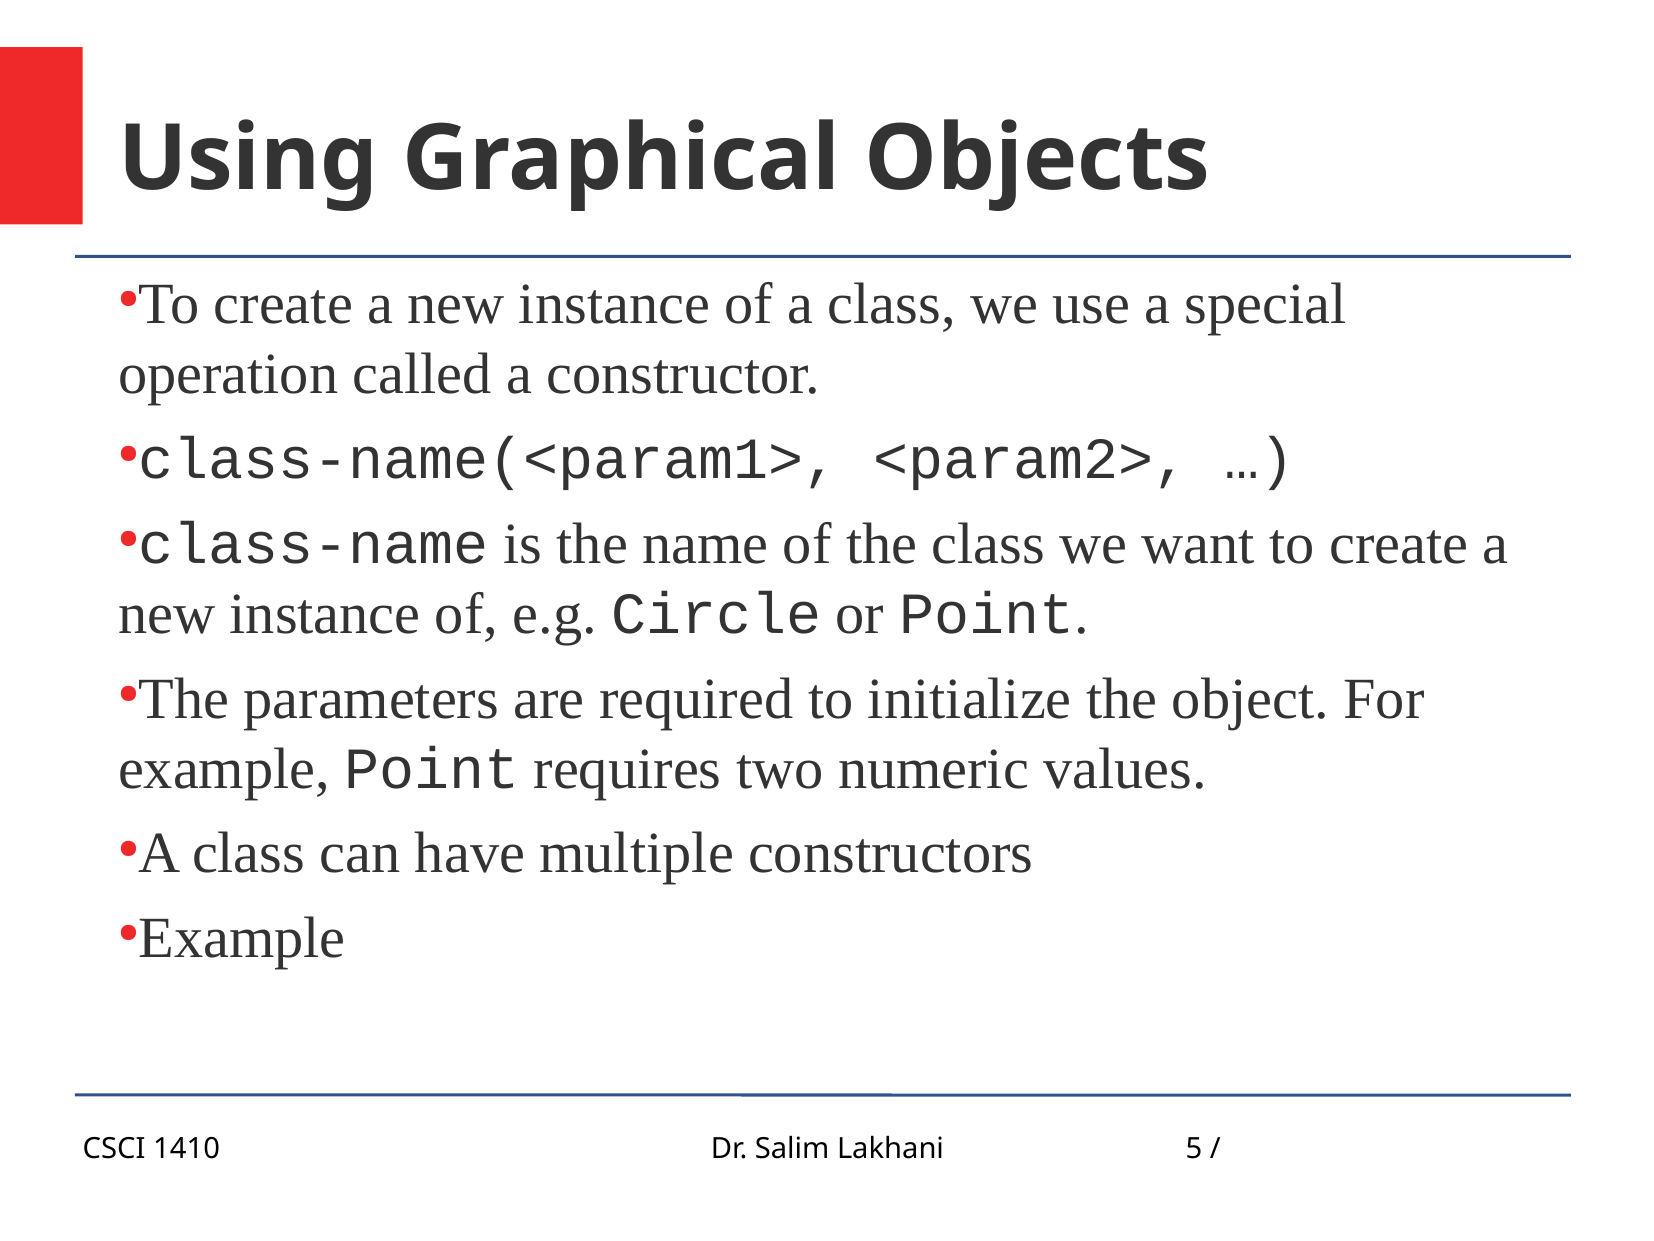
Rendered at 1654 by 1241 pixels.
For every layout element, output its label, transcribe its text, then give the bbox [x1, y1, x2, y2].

title Using Graphical Objects [118, 49, 1571, 257]
list To create a new instance of a class, we use a special operation called a constructor. class-name(<param1>, <param2>, …) class-name is the name of the class we want to create a new instance of, e.g. Circle or Point. The parameters are required to initialize the object. For example, Point requires two numeric values. A class can have multiple constructors Example [118, 265, 1536, 1081]
text_box CSCI 1410 [82, 1129, 468, 1216]
text_box Dr. Salim Lakhani [565, 1129, 1090, 1216]
text_box / [1185, 1129, 1571, 1216]
